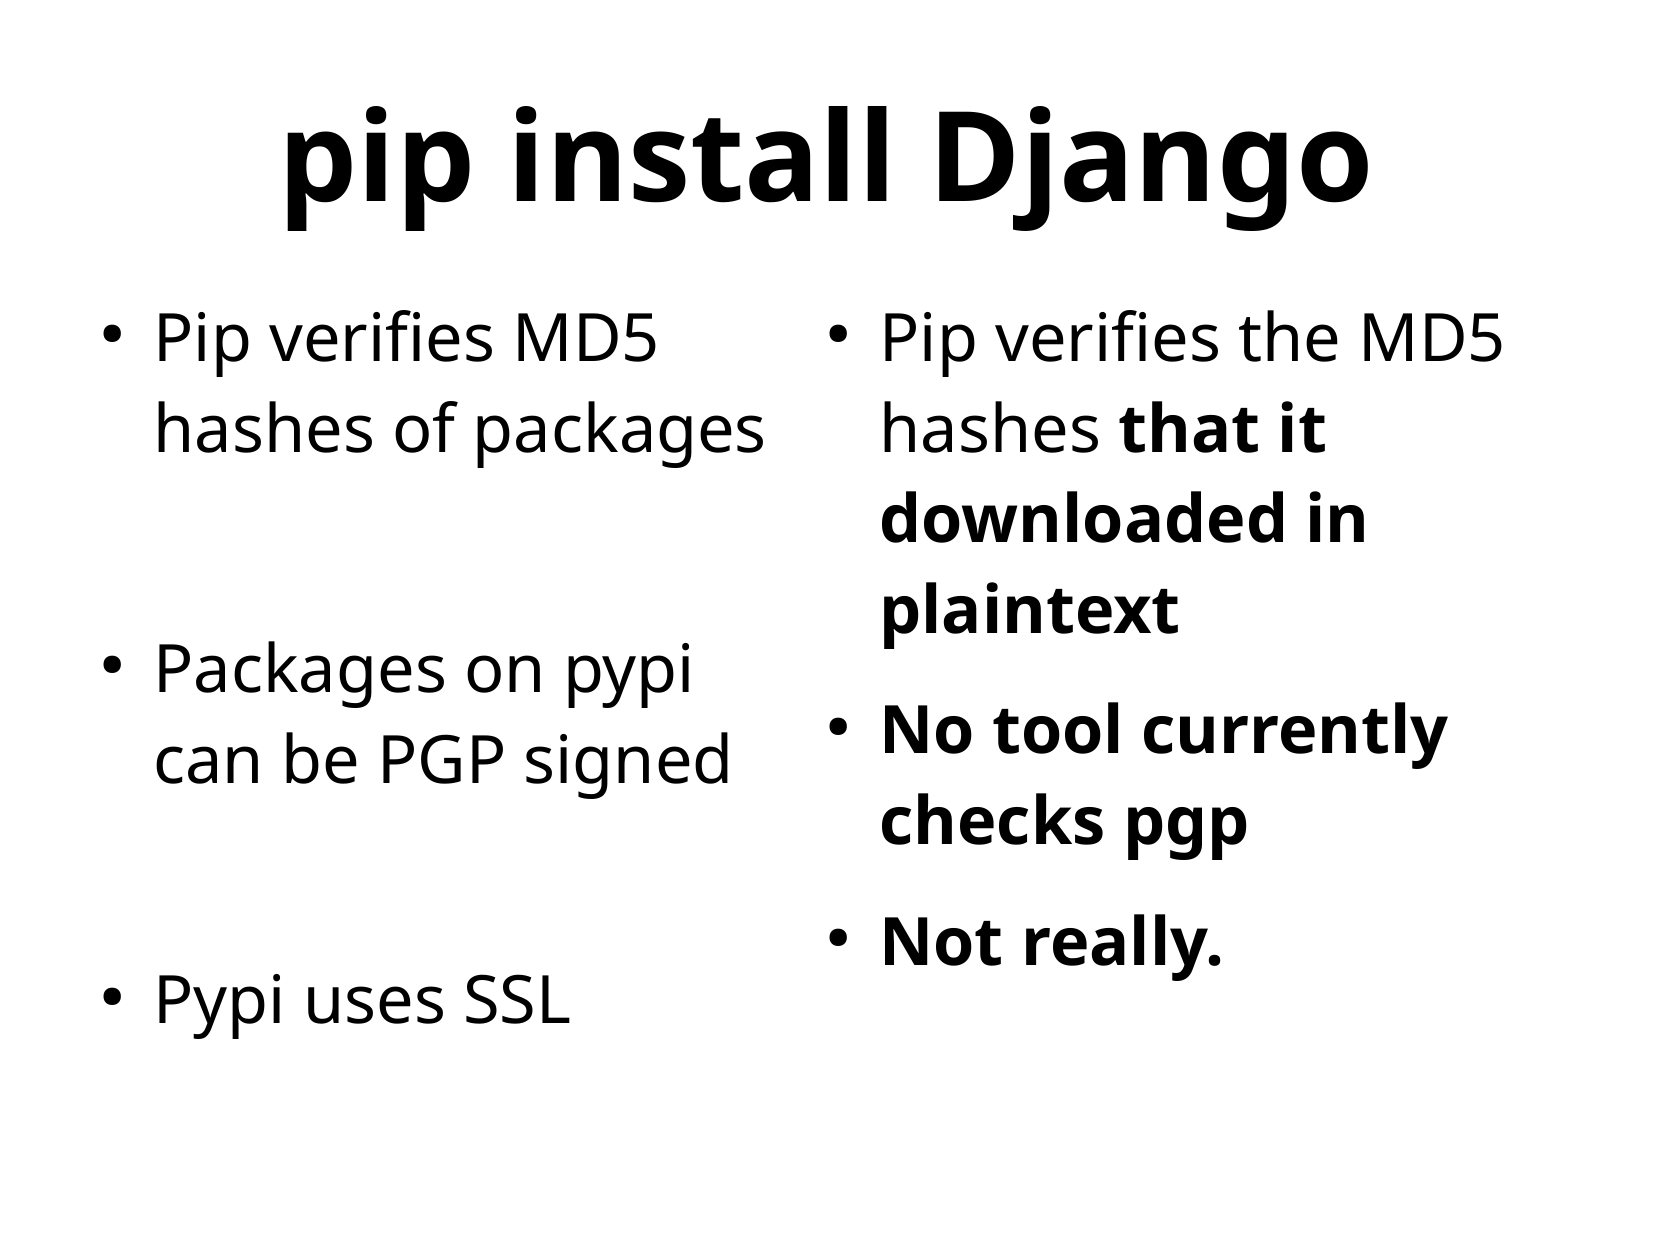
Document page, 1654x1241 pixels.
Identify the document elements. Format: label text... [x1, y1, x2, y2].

list Pip verifies MD5 hashes of packages Packages on pypi can be PGP signed Pypi uses SSL [82, 290, 808, 1109]
list Pip verifies the MD5 hashes that it downloaded in plaintext No tool currently checks pgp Not really. [808, 290, 1621, 1109]
title pip install Django [82, 49, 1571, 257]
